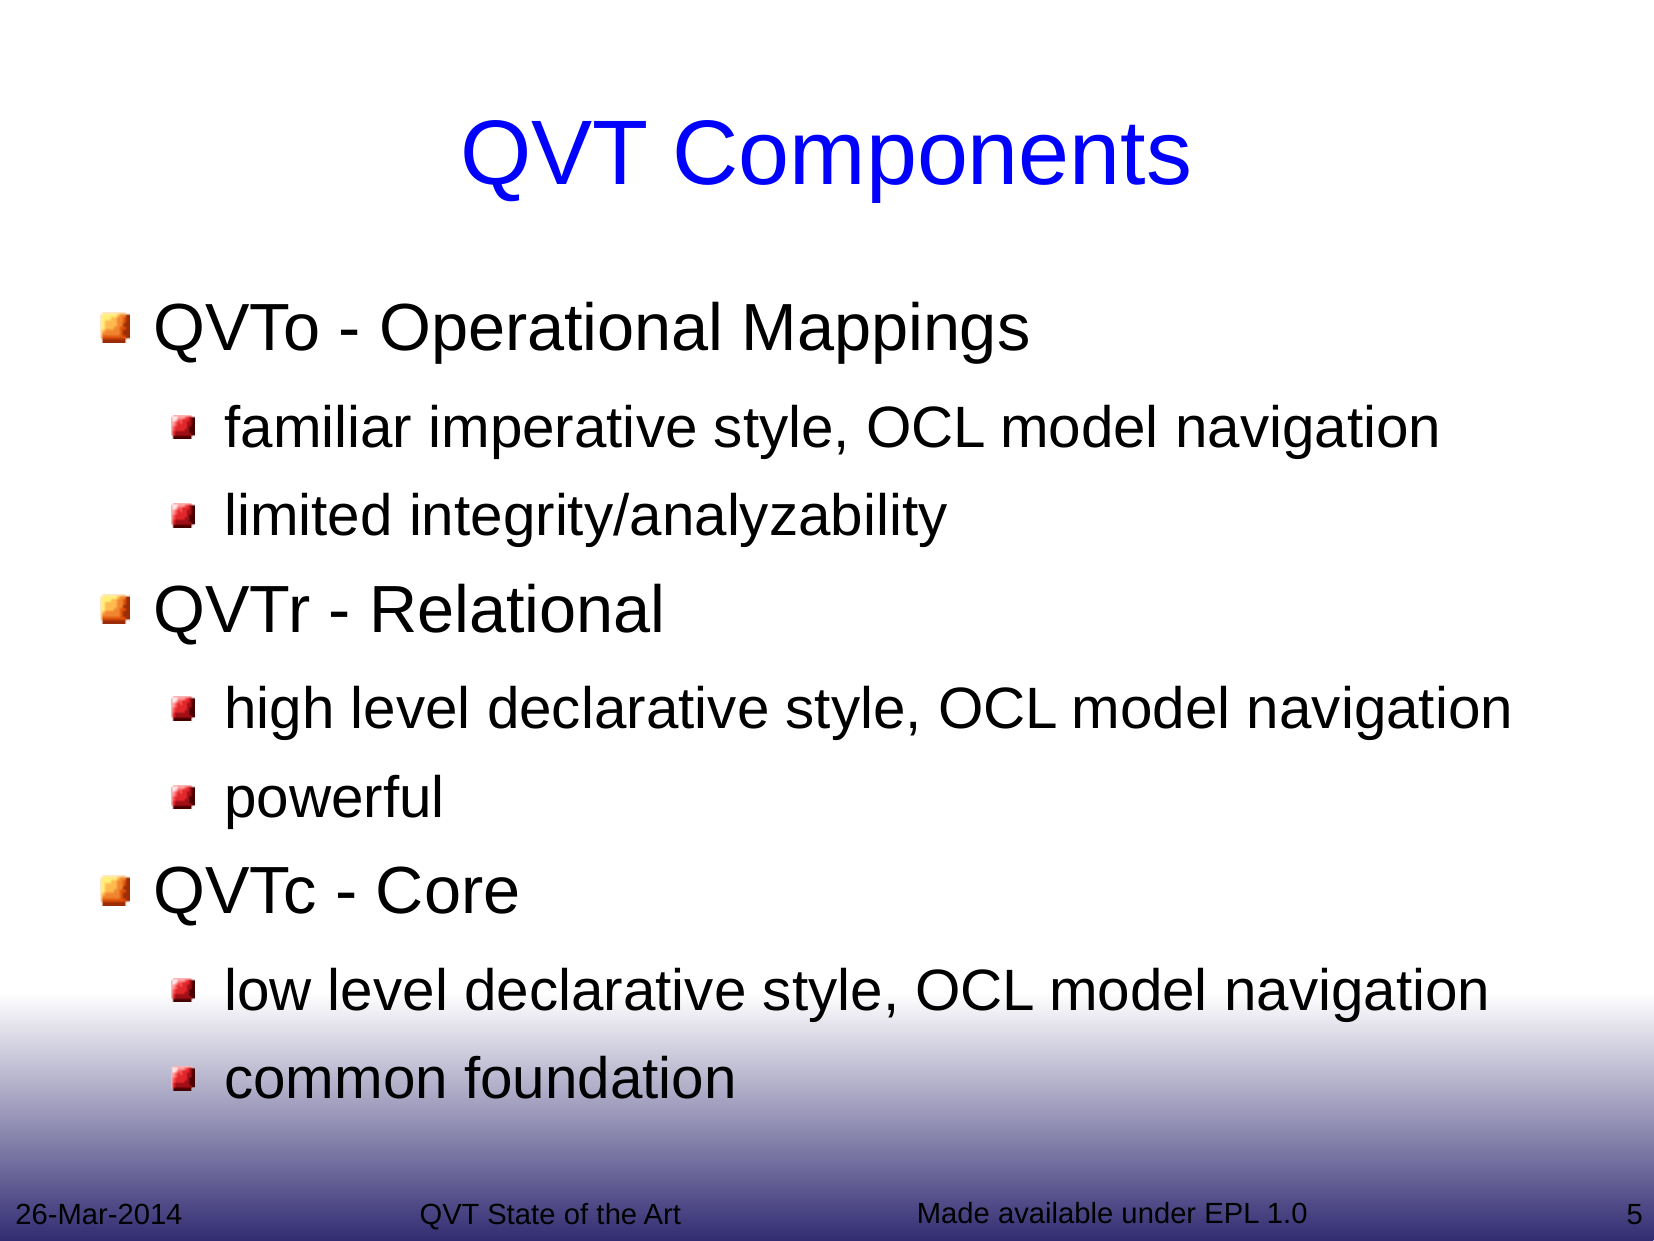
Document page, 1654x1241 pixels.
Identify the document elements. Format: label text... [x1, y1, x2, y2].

list QVTo - Operational Mappings familiar imperative style, OCL model navigation limited integrity/analyzability QVTr - Relational high level declarative style, OCL model navigation powerful QVTc - Core low level declarative style, OCL model navigation common foundation [82, 290, 1571, 1110]
title QVT Components [82, 49, 1571, 257]
